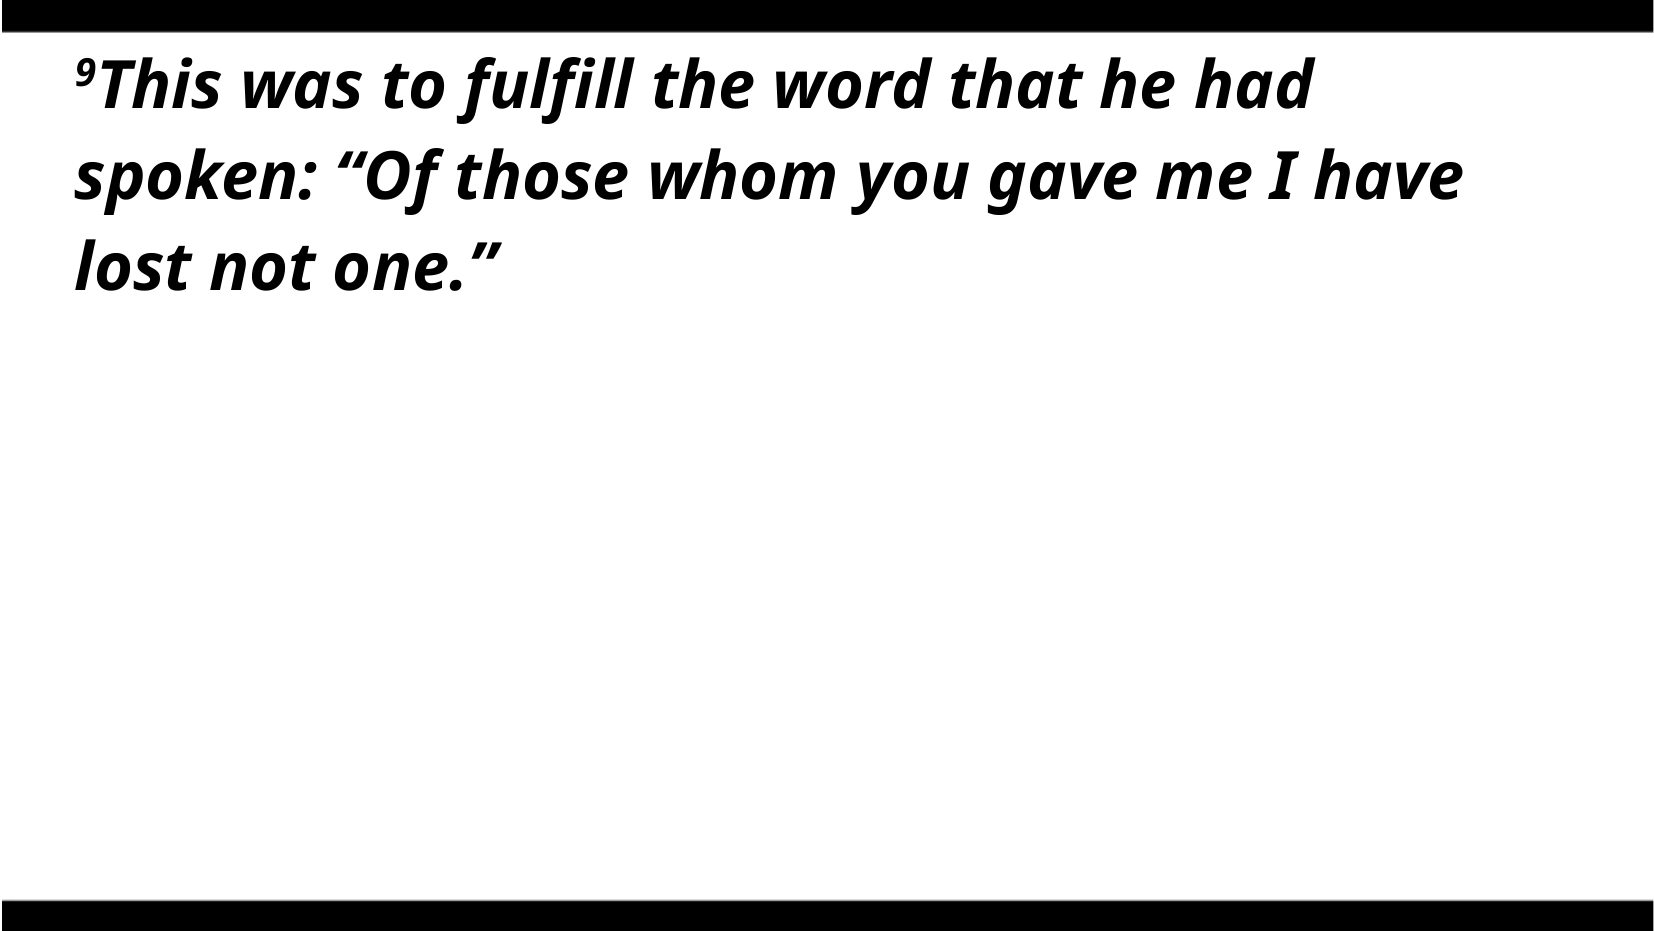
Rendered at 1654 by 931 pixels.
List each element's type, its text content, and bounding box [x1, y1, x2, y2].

text_box 9This was to fulfill the word that he had spoken: “Of those whom you gave me I have lost not one.” [60, 30, 1561, 312]
picture [2, 0, 1654, 931]
